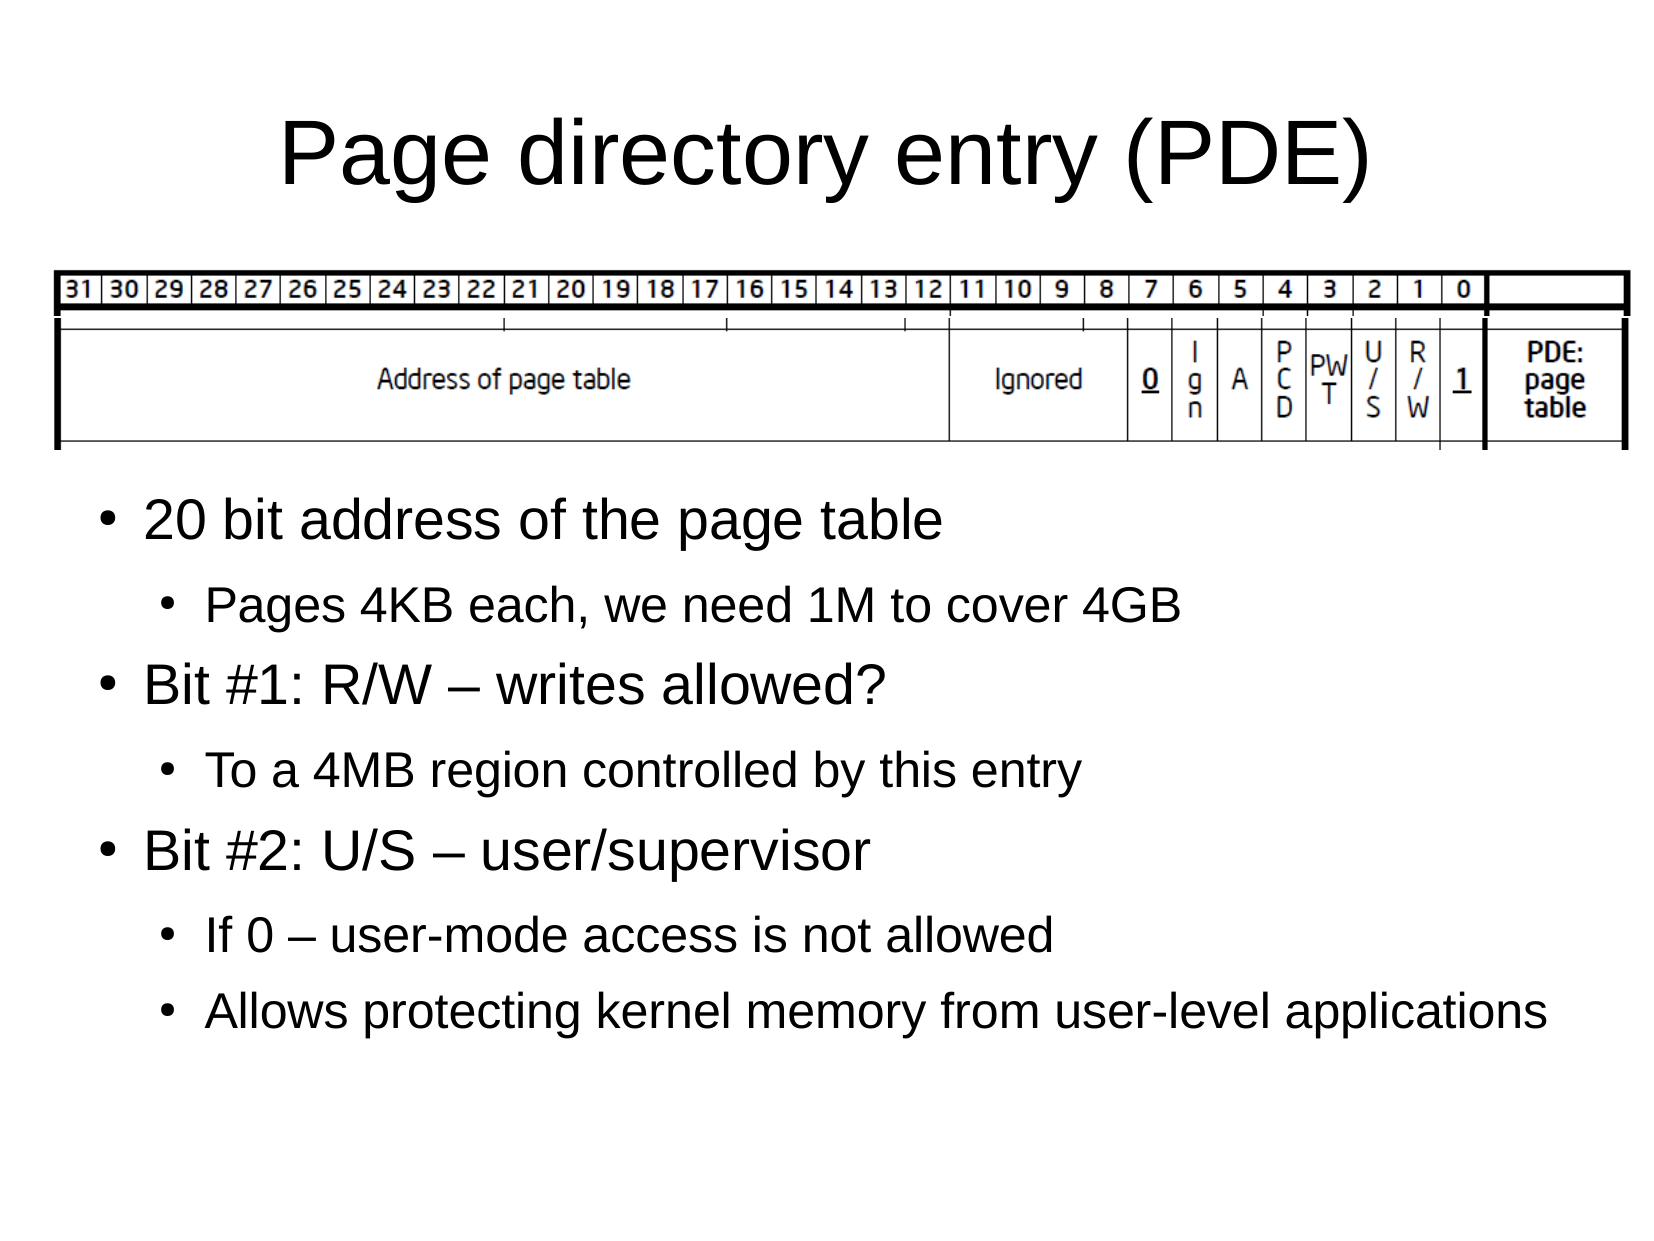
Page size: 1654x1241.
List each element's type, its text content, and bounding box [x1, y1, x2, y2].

picture [37, 318, 1642, 451]
list 20 bit address of the page table Pages 4KB each, we need 1M to cover 4GB Bit #1: R/W – writes allowed? To a 4MB region controlled by this entry Bit #2: U/S – user/supervisor If 0 – user-mode access is not allowed Allows protecting kernel memory from user-level applications [82, 487, 1571, 1088]
title Page directory entry (PDE) [82, 49, 1571, 257]
picture [42, 262, 1636, 316]
